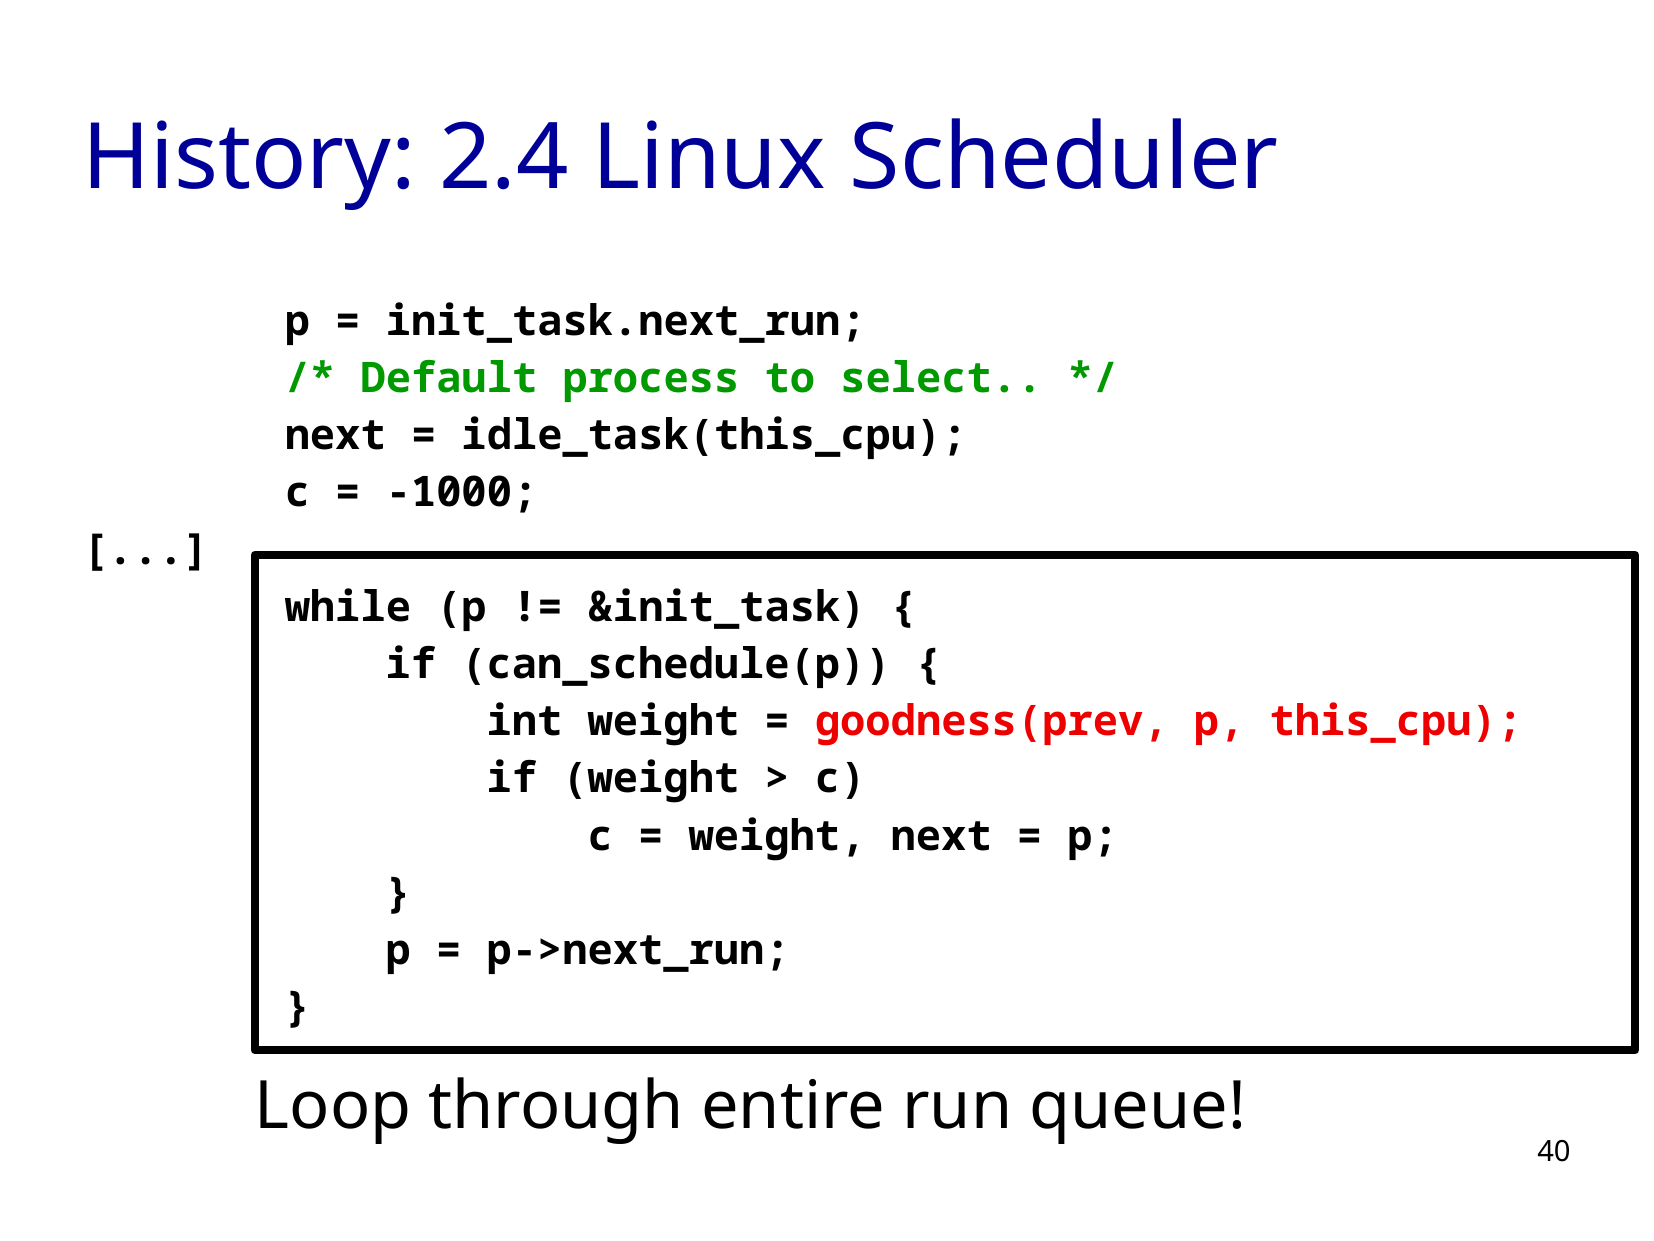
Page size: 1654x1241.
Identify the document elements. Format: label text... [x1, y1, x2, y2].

title History: 2.4 Linux Scheduler [82, 49, 1571, 257]
text_box Loop through entire run queue! [240, 1050, 1471, 1241]
list p = init_task.next_run; /* Default process to select.. */ next = idle_task(this_cpu); c = -1000; [...] while (p != &init_task) { if (can_schedule(p)) { int weight = goodness(prev, p, this_cpu); if (weight > c) c = weight, next = p; } p = p->next_run; } [259, 559, 1571, 1046]
list p = init_task.next_run; /* Default process to select.. */ next = idle_task(this_cpu); c = -1000; [...] while (p != &init_task) { if (can_schedule(p)) { int weight = goodness(prev, p, this_cpu); if (weight > c) c = weight, next = p; } p = p->next_run; } [60, 290, 1571, 1096]
